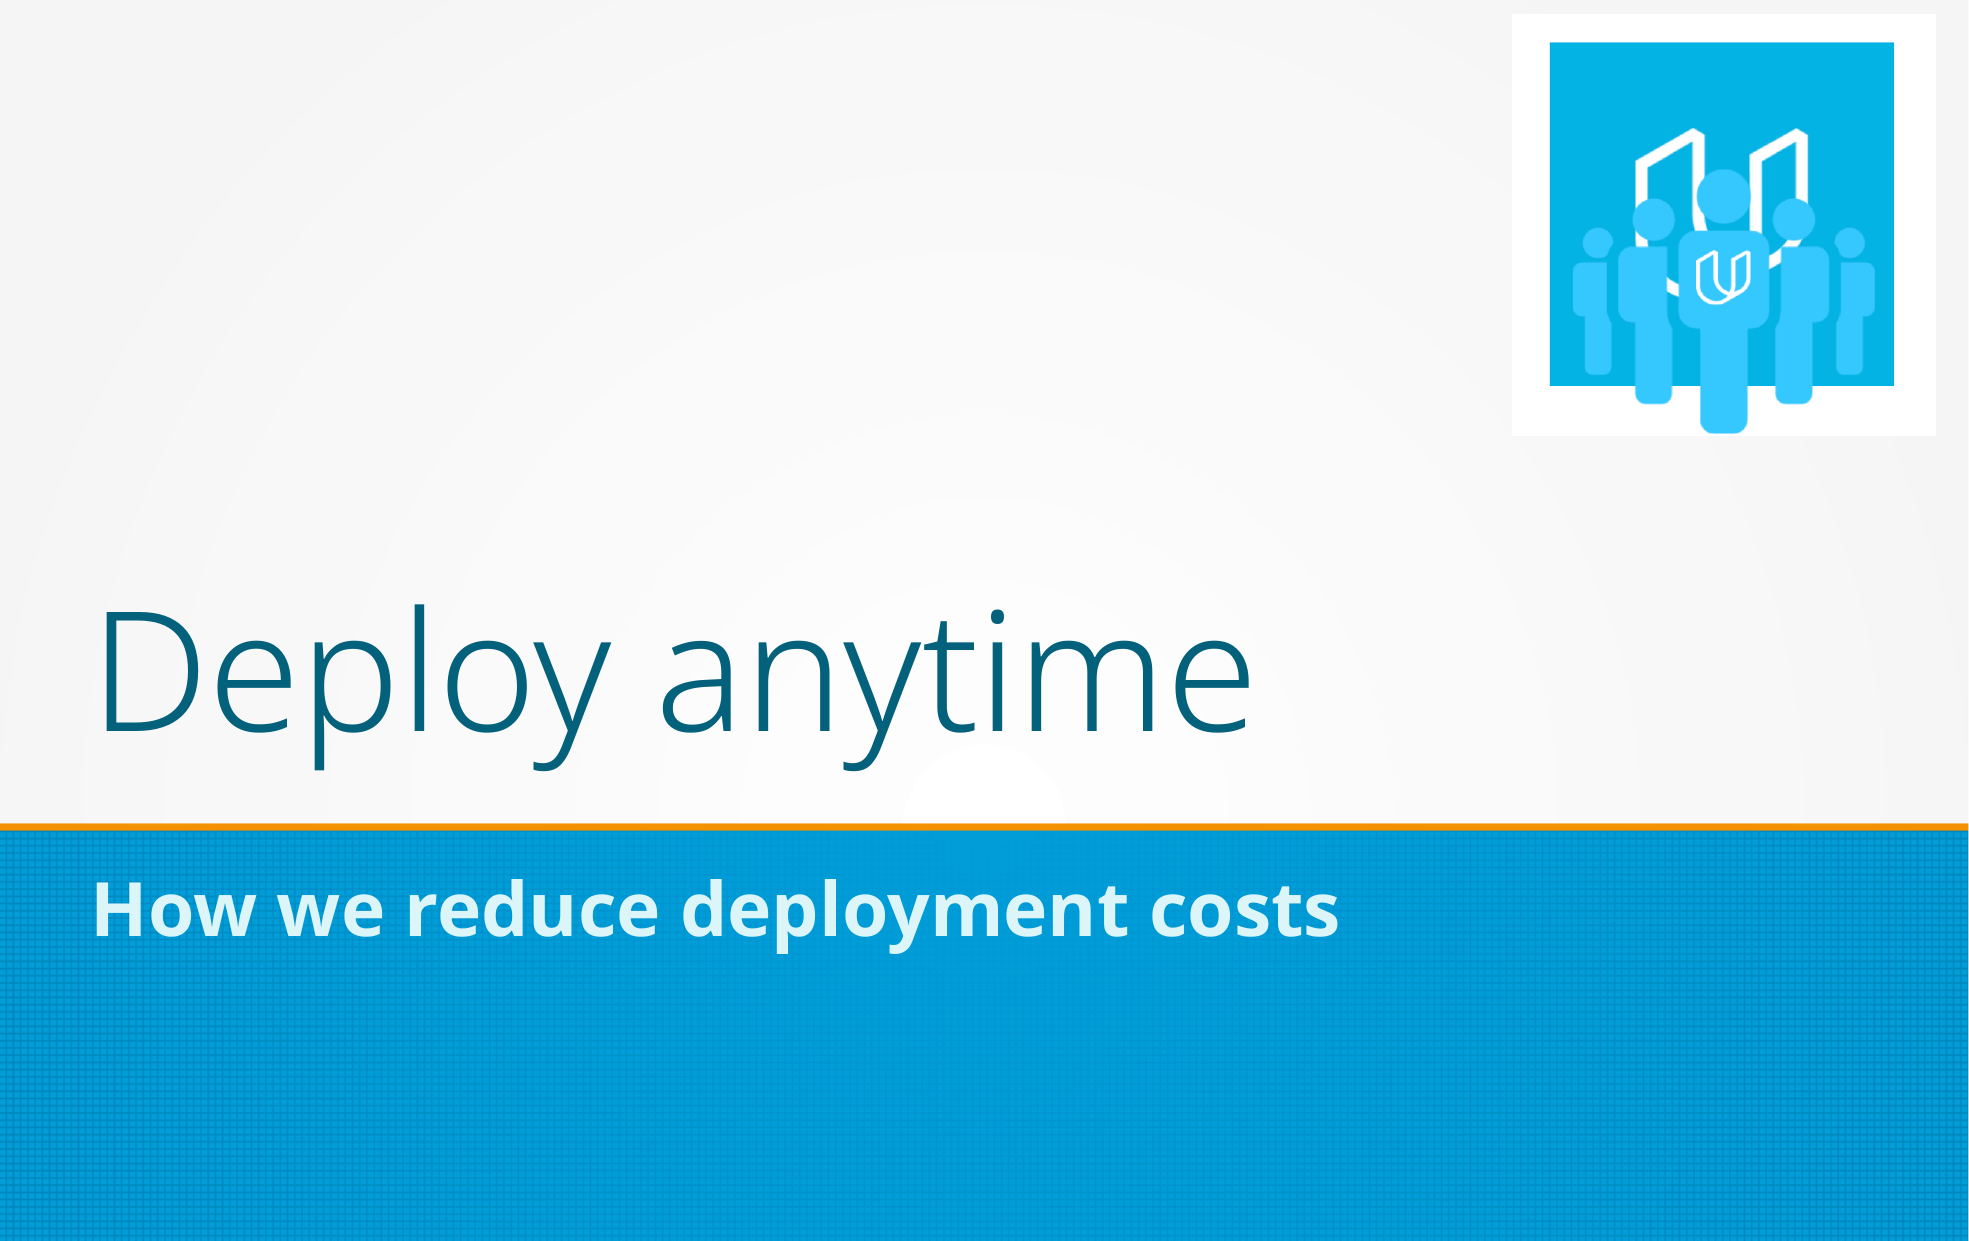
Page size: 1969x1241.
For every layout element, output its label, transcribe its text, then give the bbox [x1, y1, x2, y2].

picture [0, 0, 1969, 830]
subtitle How we reduce deployment costs [90, 855, 1861, 1111]
title Deploy anytime [90, 49, 1862, 781]
text_box [984, 583, 997, 664]
